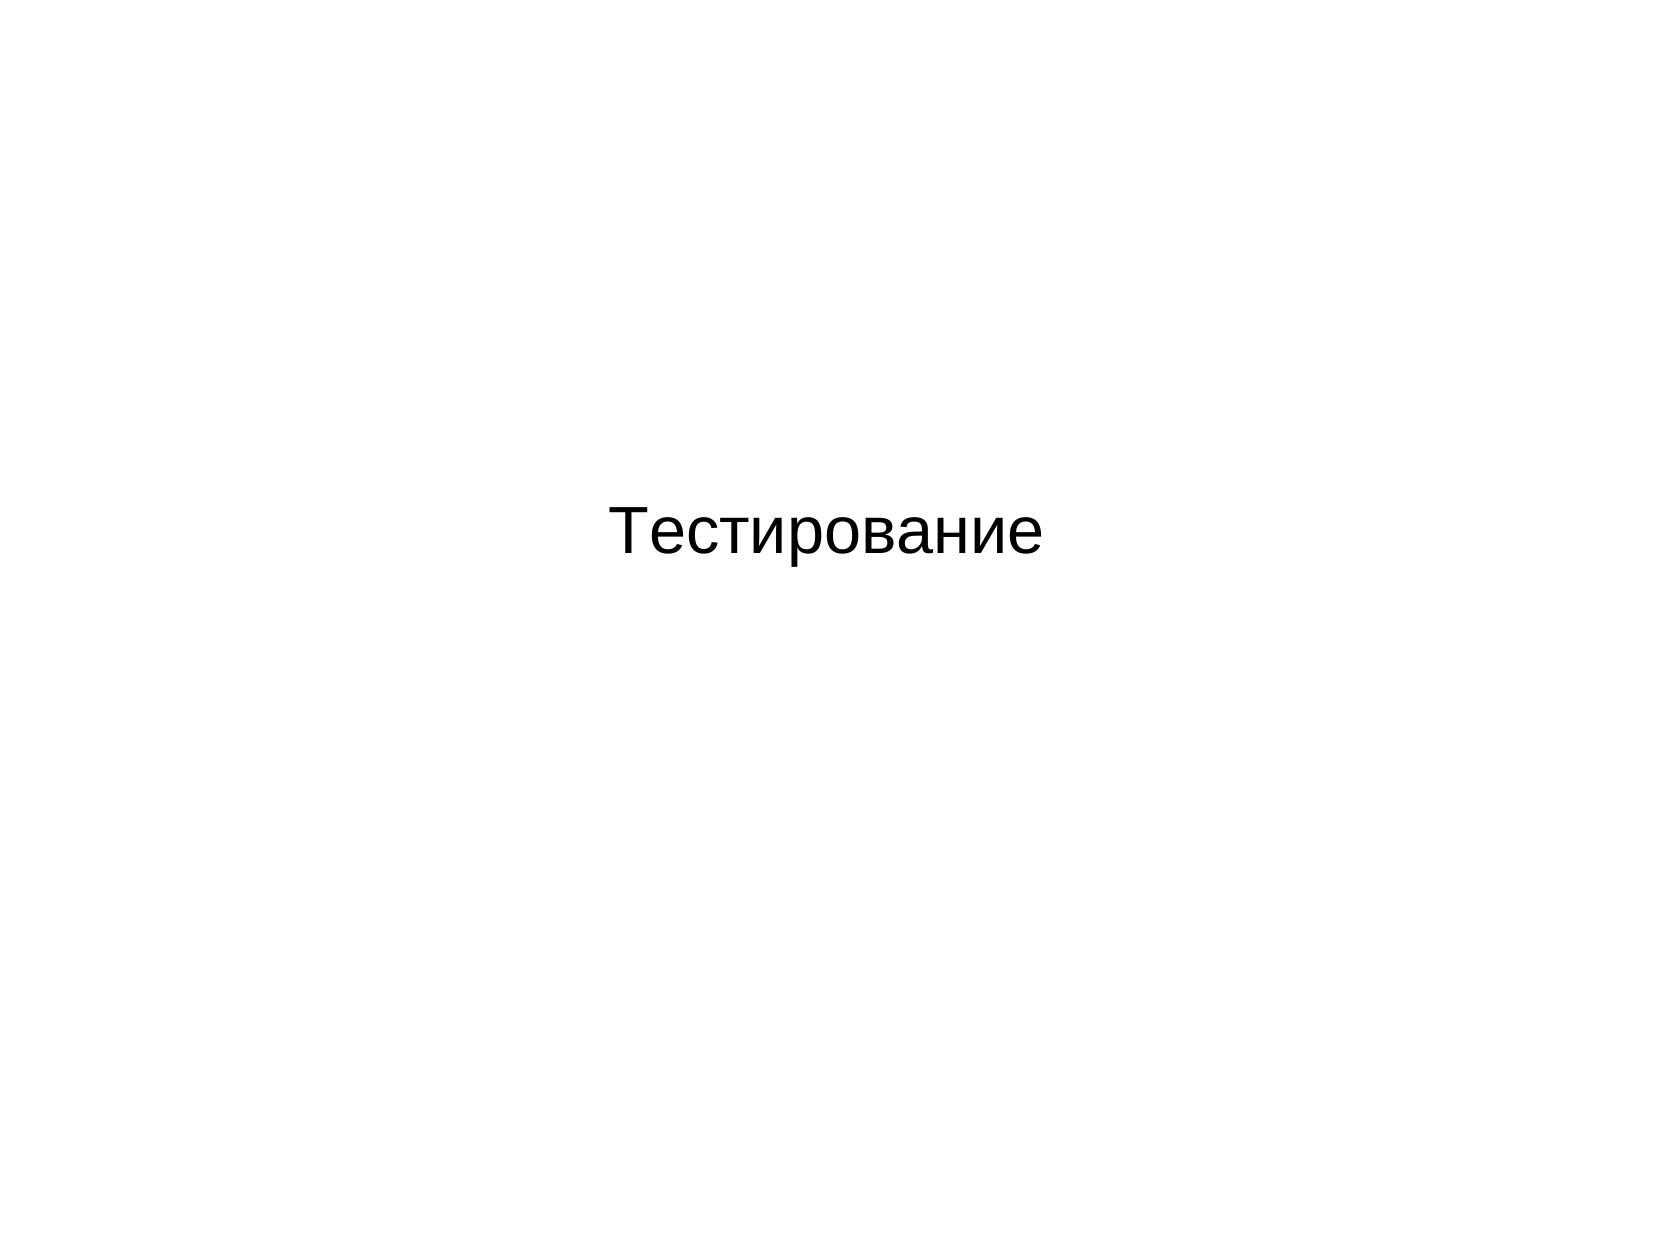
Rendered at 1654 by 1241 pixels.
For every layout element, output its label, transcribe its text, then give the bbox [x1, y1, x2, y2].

text_box Тестирование [82, 49, 1571, 1010]
